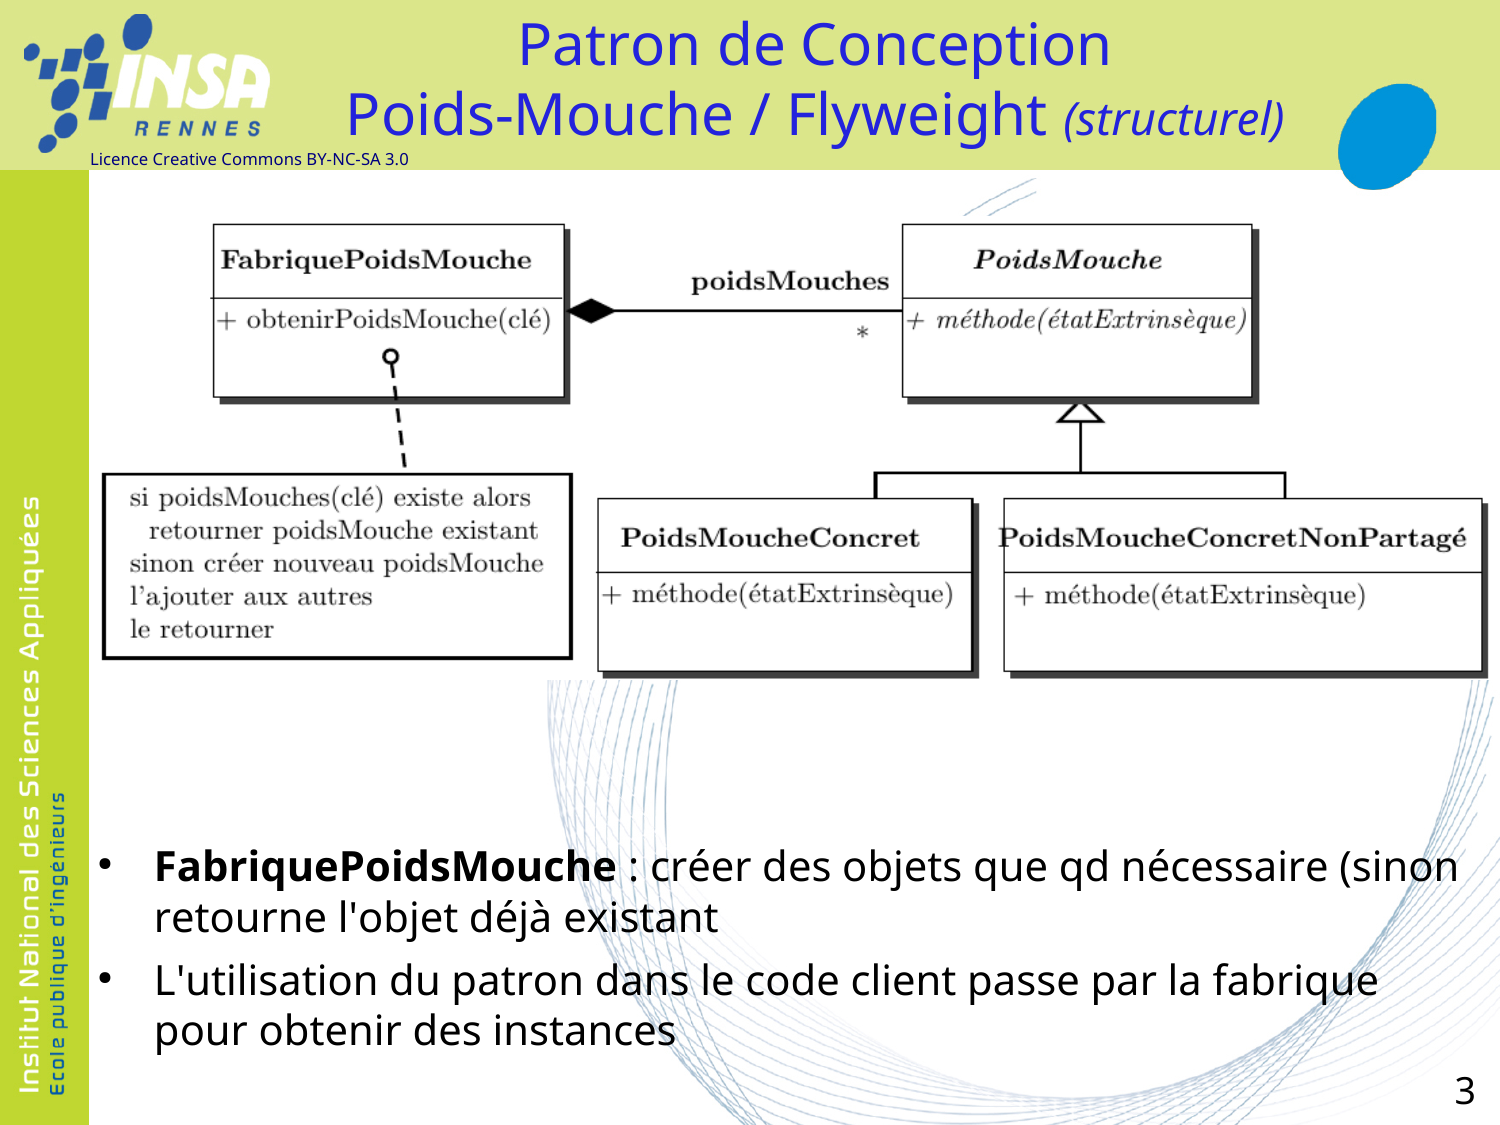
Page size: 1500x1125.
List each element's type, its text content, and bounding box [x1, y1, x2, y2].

list FabriquePoidsMouche : créer des objets que qd nécessaire (sinon retourne l'objet déjà existant L'utilisation du patron dans le code client passe par la fabrique pour obtenir des instances [82, 832, 1495, 1125]
picture [0, 0, 1500, 1125]
title Patron de Conception Poids-Mouche / Flyweight (structurel) [242, 0, 1388, 156]
